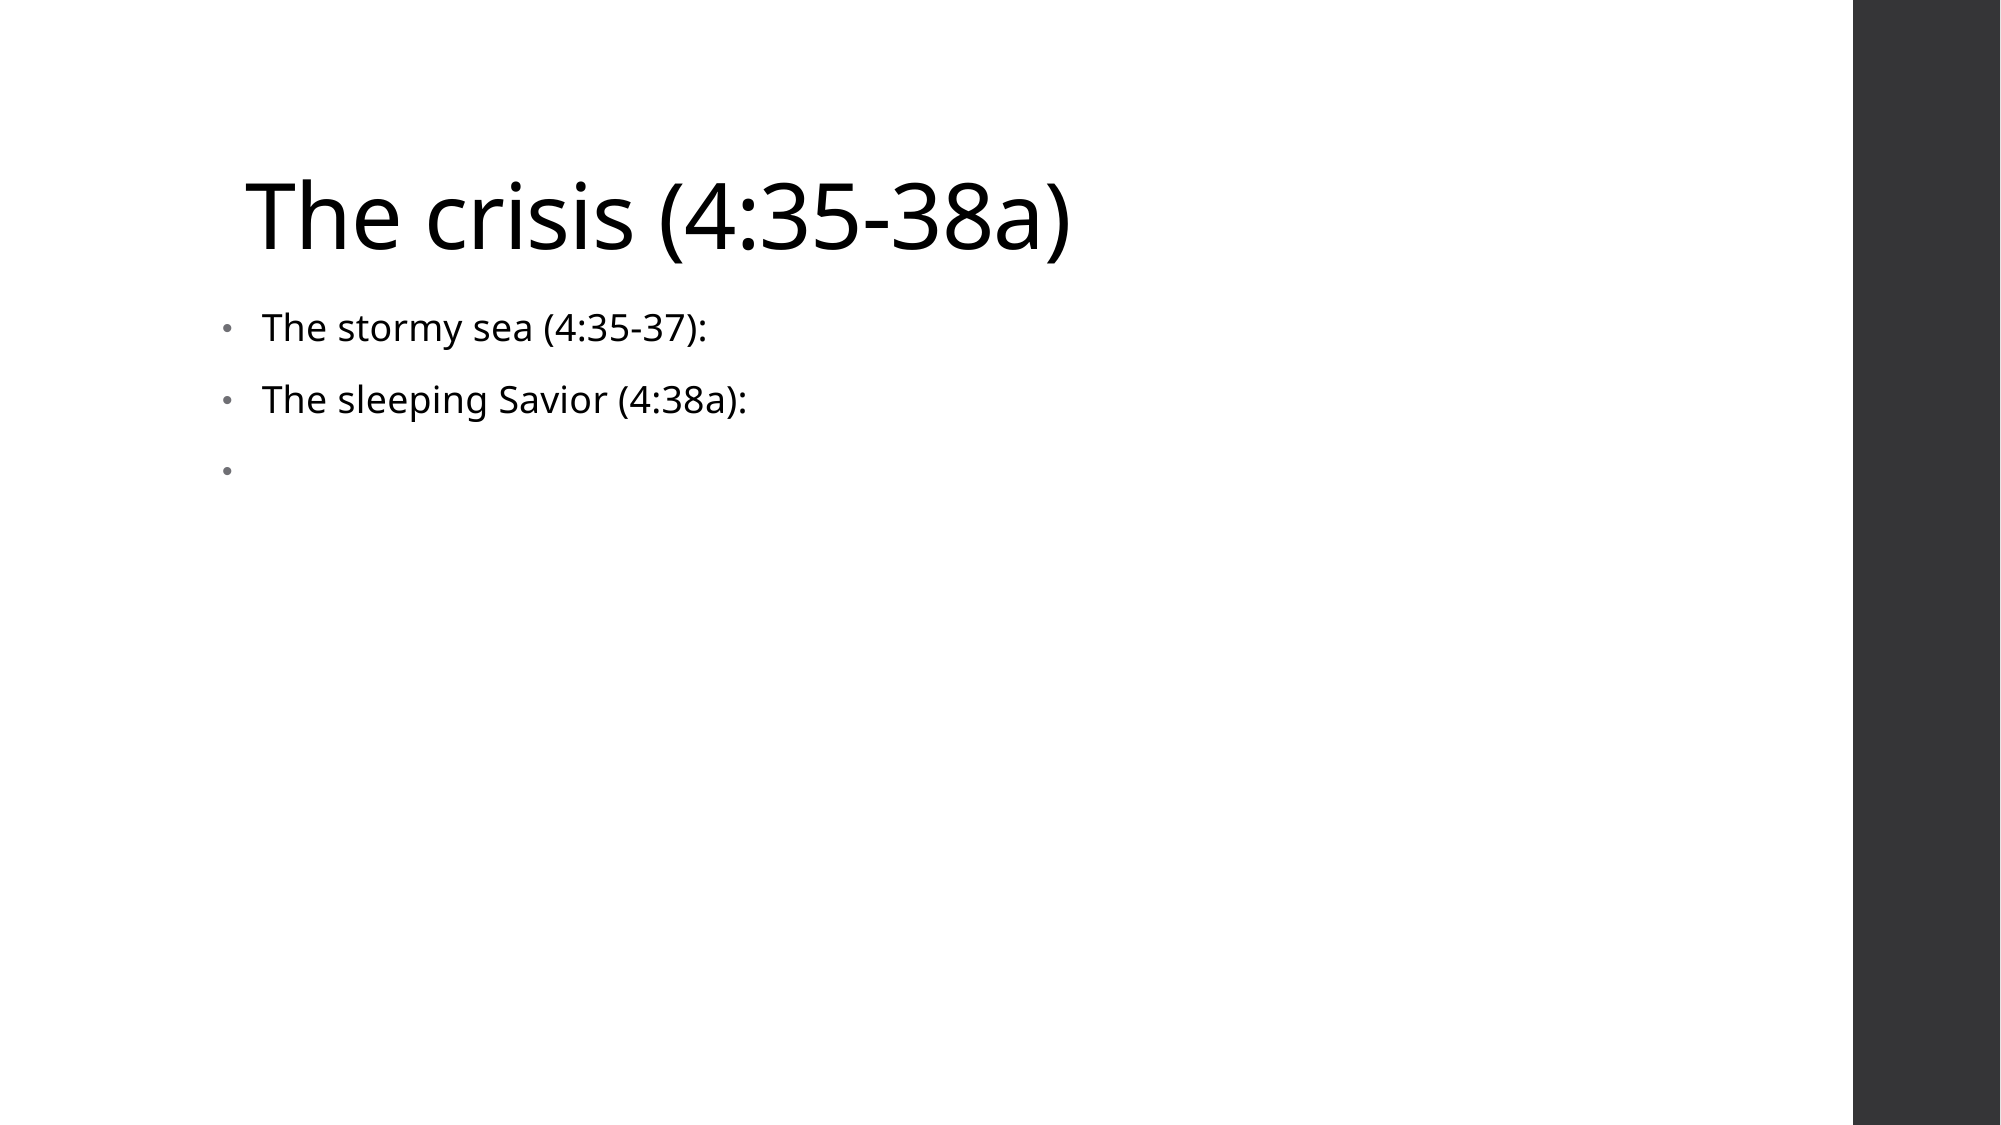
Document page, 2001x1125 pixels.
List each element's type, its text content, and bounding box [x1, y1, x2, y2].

list The stormy sea (4:35-37): The sleeping Savior (4:38a): [206, 299, 1617, 1014]
title The crisis (4:35-38a) [206, 60, 1797, 278]
